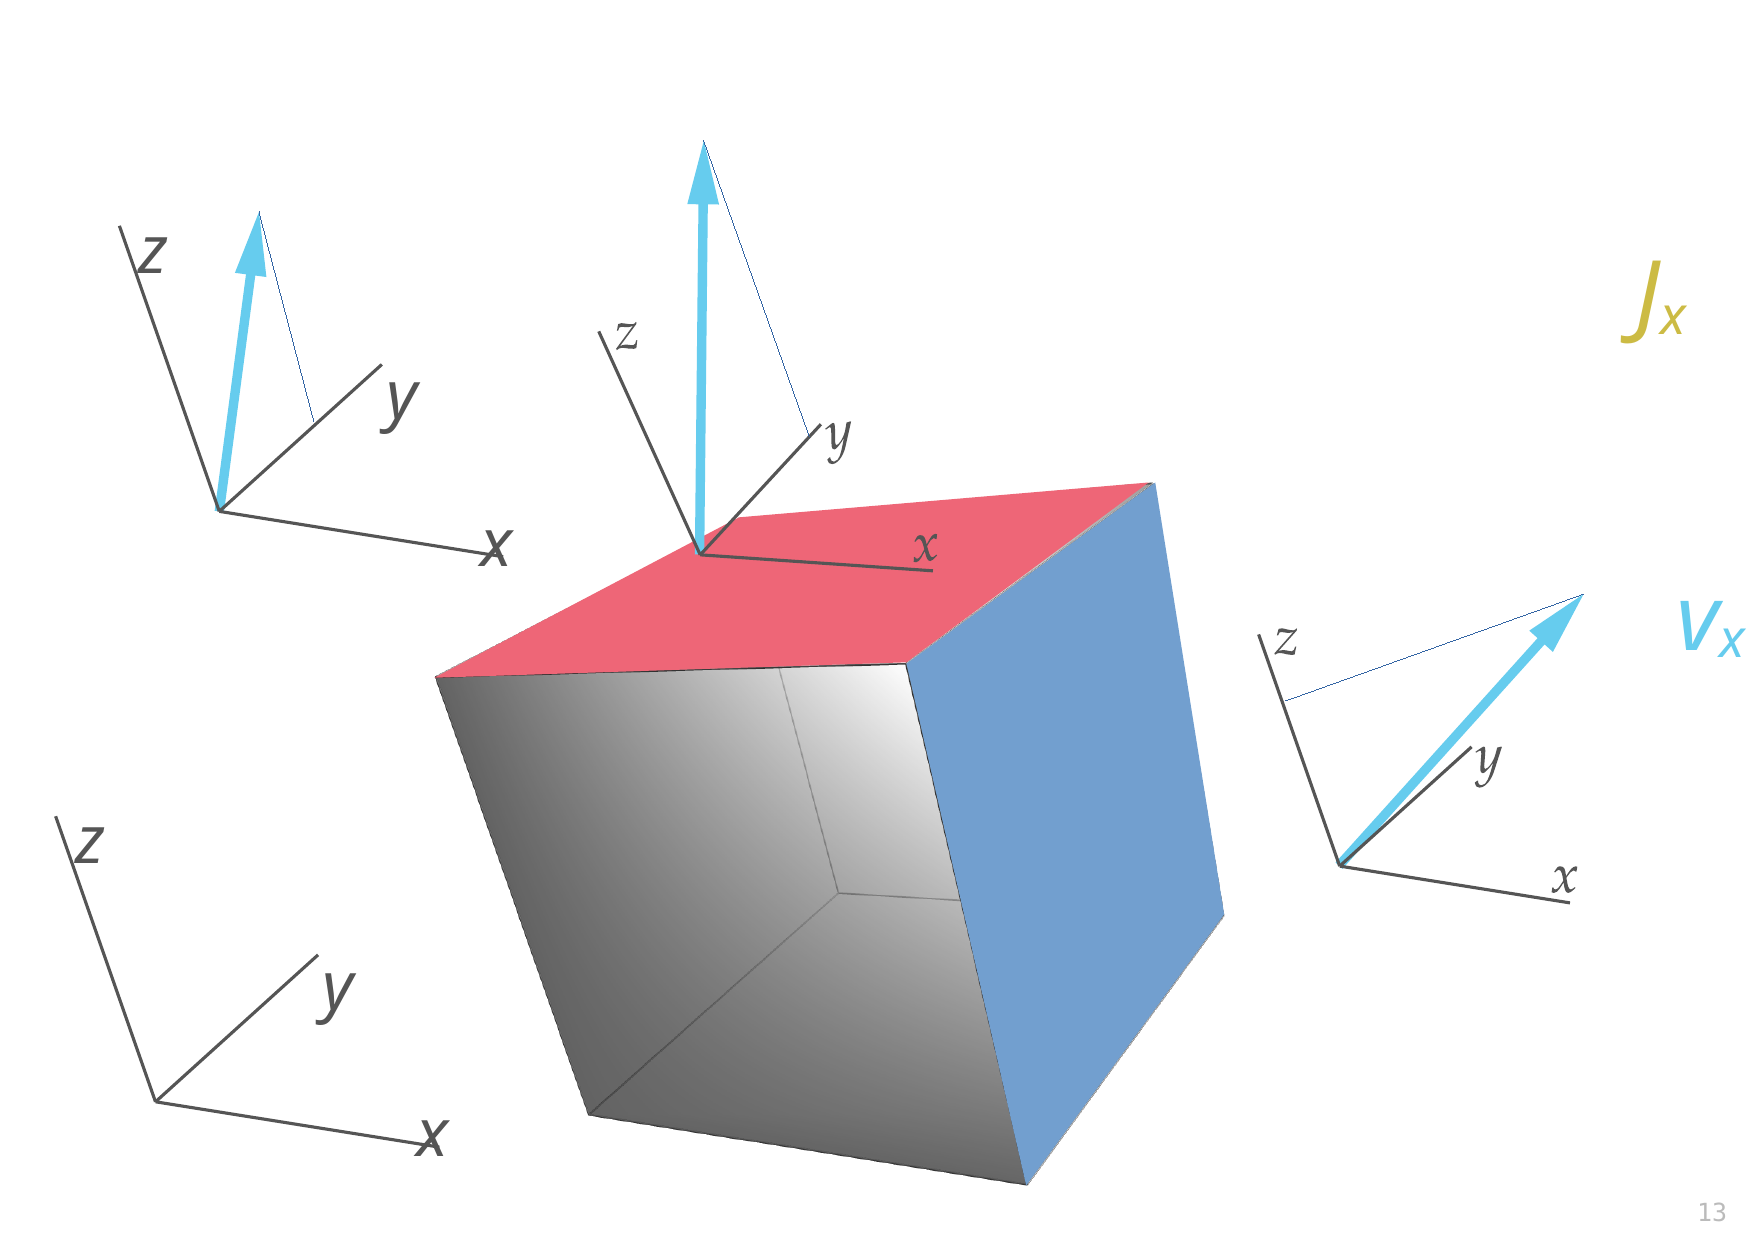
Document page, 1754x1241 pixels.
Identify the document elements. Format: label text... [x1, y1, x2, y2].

text_box [434, 482, 1225, 1186]
text_box z [124, 194, 163, 277]
text_box x [465, 487, 507, 570]
text_box [1474, 746, 1502, 788]
text_box z [60, 785, 99, 867]
text_box x [401, 1078, 443, 1160]
text_box Jx [1621, 221, 1708, 329]
text_box y [307, 930, 349, 1013]
text_box [1551, 866, 1578, 893]
text_box y [371, 340, 413, 422]
text_box vx [1661, 544, 1754, 652]
text_box [705, 524, 725, 546]
text_box [825, 421, 852, 465]
text_box [1274, 628, 1298, 655]
text_box [616, 321, 638, 351]
